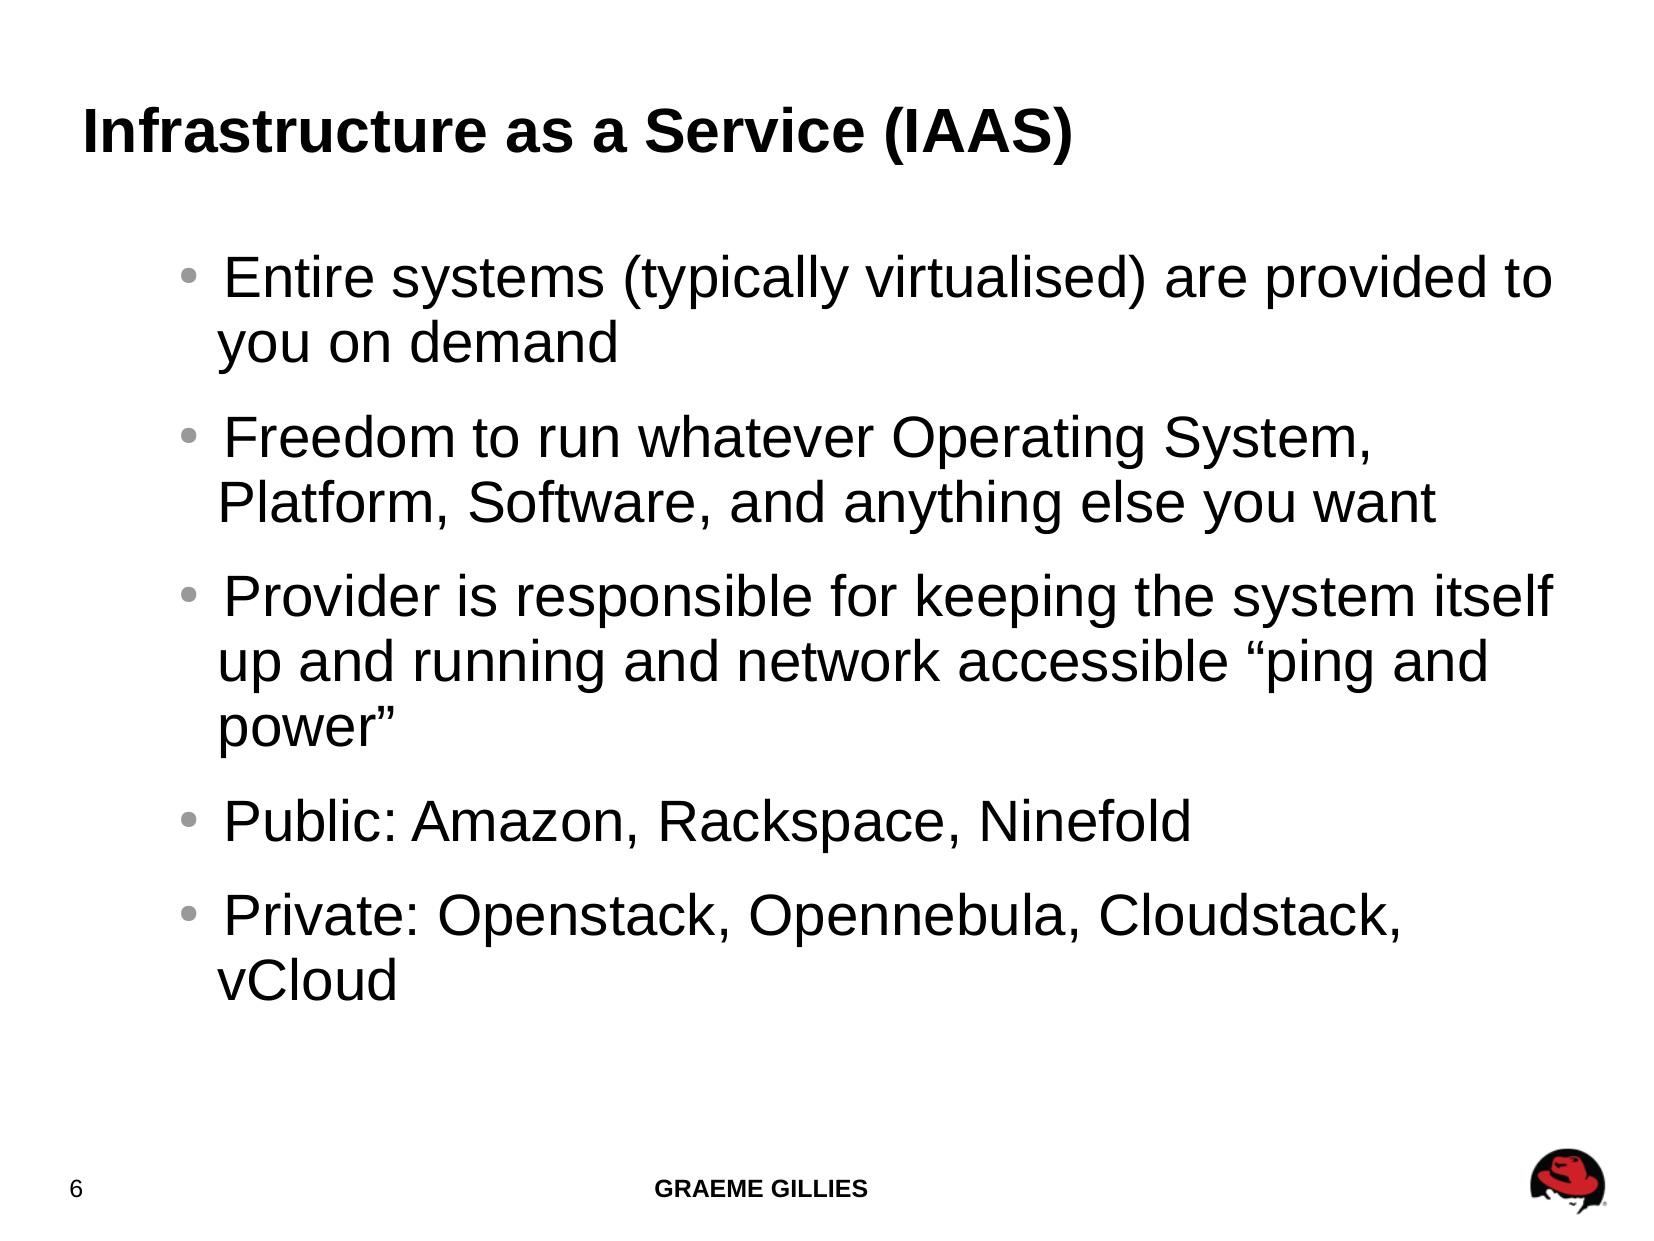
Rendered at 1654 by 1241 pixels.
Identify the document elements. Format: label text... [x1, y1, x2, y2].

picture [1529, 1146, 1613, 1224]
title Infrastructure as a Service (IAAS) [82, 37, 1571, 226]
list Entire systems (typically virtualised) are provided to you on demand Freedom to run whatever Operating System, Platform, Software, and anything else you want Provider is responsible for keeping the system itself up and running and network accessible “ping and power” Public: Amazon, Rackspace, Ninefold Private: Openstack, Opennebula, Cloudstack, vCloud [86, 244, 1576, 1039]
